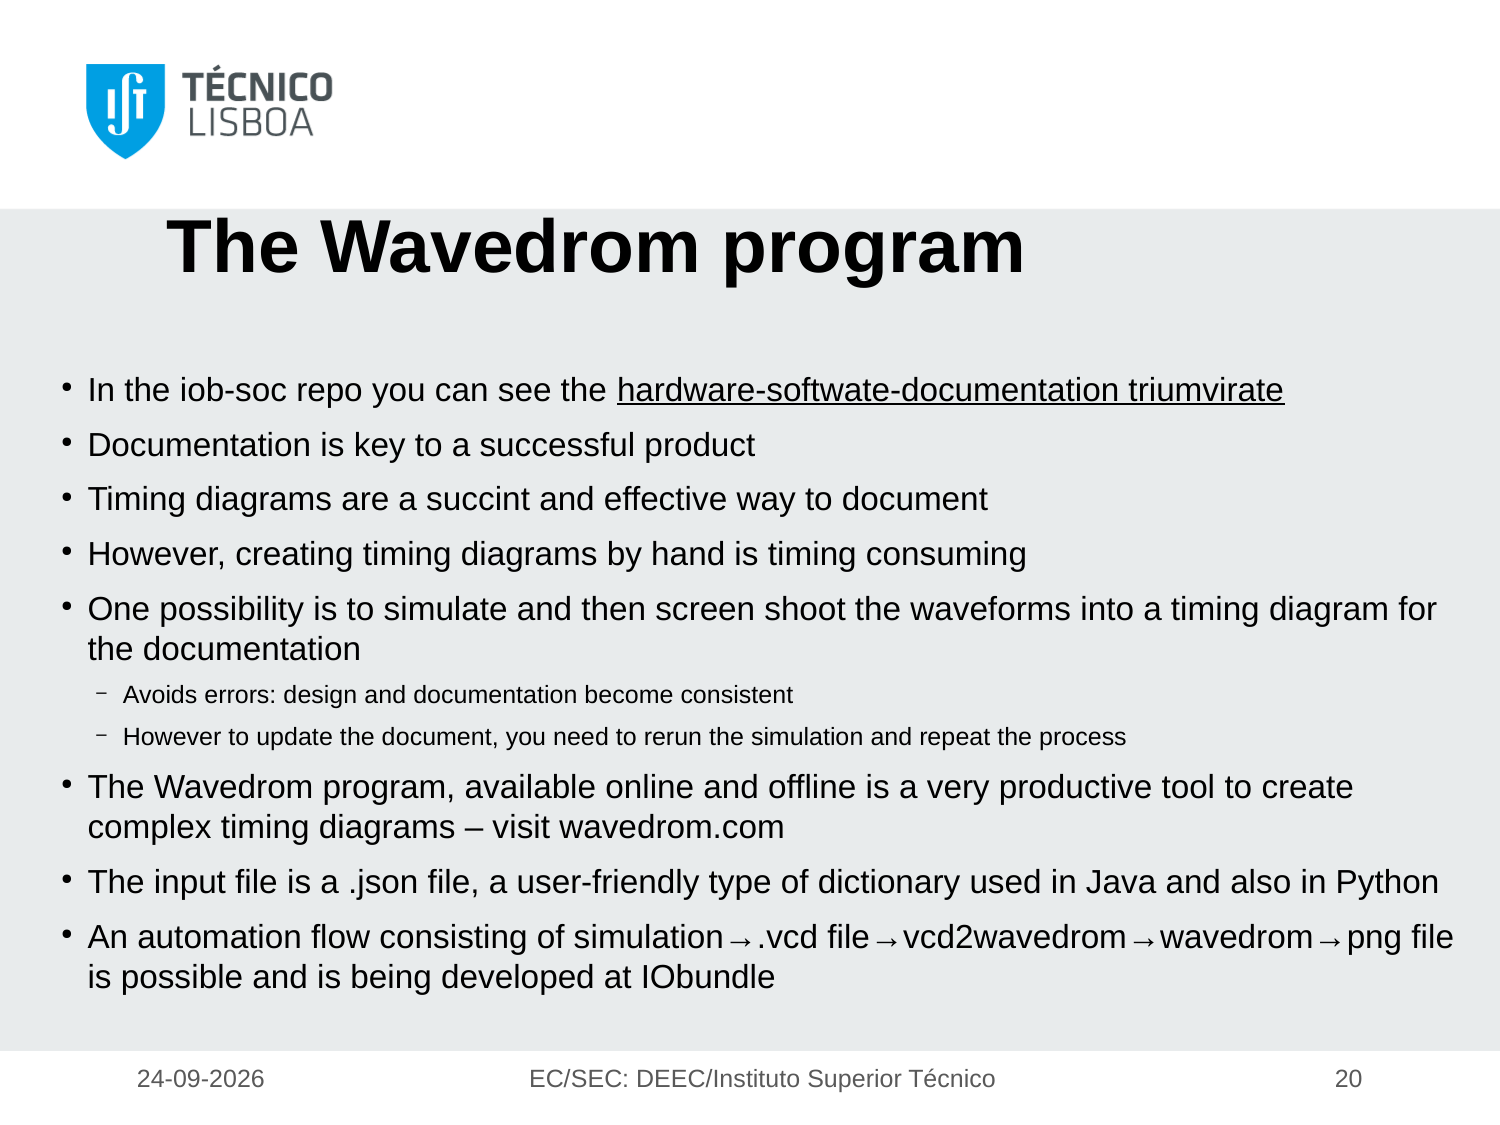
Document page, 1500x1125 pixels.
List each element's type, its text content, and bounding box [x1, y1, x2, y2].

list In the iob-soc repo you can see the hardware-softwate-documentation triumvirate Documentation is key to a successful product Timing diagrams are a succint and effective way to document However, creating timing diagrams by hand is timing consuming One possibility is to simulate and then screen shoot the waveforms into a timing diagram for the documentation Avoids errors: design and documentation become consistent However to update the document, you need to rerun the simulation and repeat the process The Wavedrom program, available online and offline is a very productive tool to create complex timing diagrams – visit wavedrom.com The input file is a .json file, a user-friendly type of dictionary used in Java and also in Python An automation flow consisting of simulation→.vcd file→vcd2wavedrom→wavedrom→png file is possible and is being developed at IObundle [52, 367, 1465, 1030]
slide_number 15-10-2020 [121, 1052, 425, 1103]
title The Wavedrom program [151, 171, 1408, 314]
picture [0, 0, 1500, 1125]
footer EC/SEC: DEEC/Instituto Superior Técnico [512, 1052, 1021, 1103]
slide_number <number> [1077, 1052, 1378, 1103]
